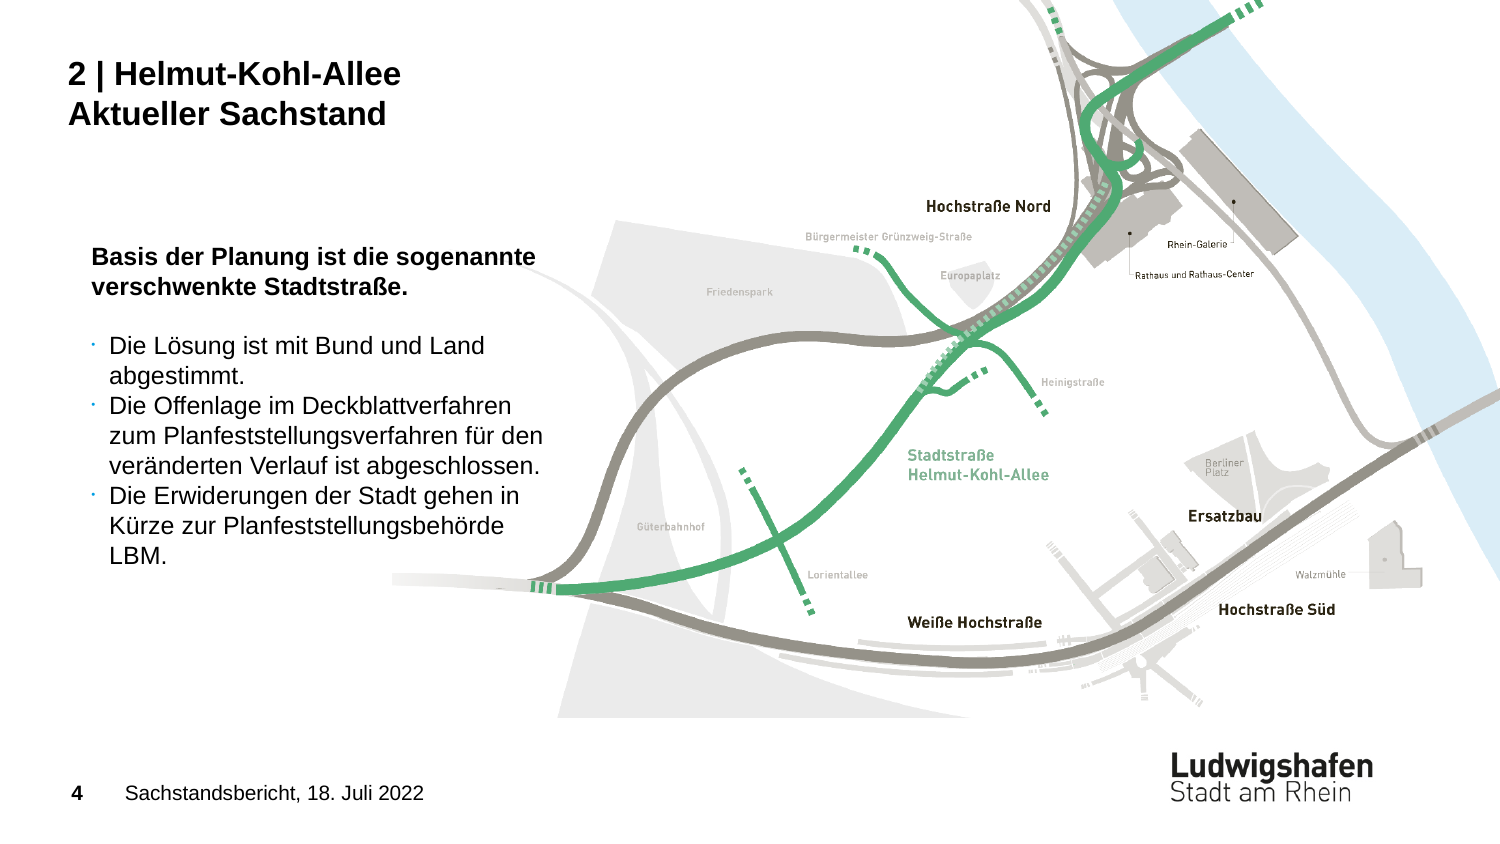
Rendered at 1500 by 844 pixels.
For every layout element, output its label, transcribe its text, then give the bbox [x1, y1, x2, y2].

picture [1163, 748, 1380, 811]
text_box Basis der Planung ist die sogenannte verschwenkte Stadtstraße. Die Lösung ist mit Bund und Land abgestimmt. Die Offenlage im Deckblattverfahren zum Planfeststellungsverfahren für den veränderten Verlauf ist abgeschlossen. Die Erwiderungen der Stadt gehen in Kürze zur Planfeststellungsbehörde LBM. [76, 232, 561, 637]
picture [392, 0, 1500, 718]
text_box 2 | Helmut-Kohl-Allee Aktueller Sachstand [53, 44, 774, 140]
